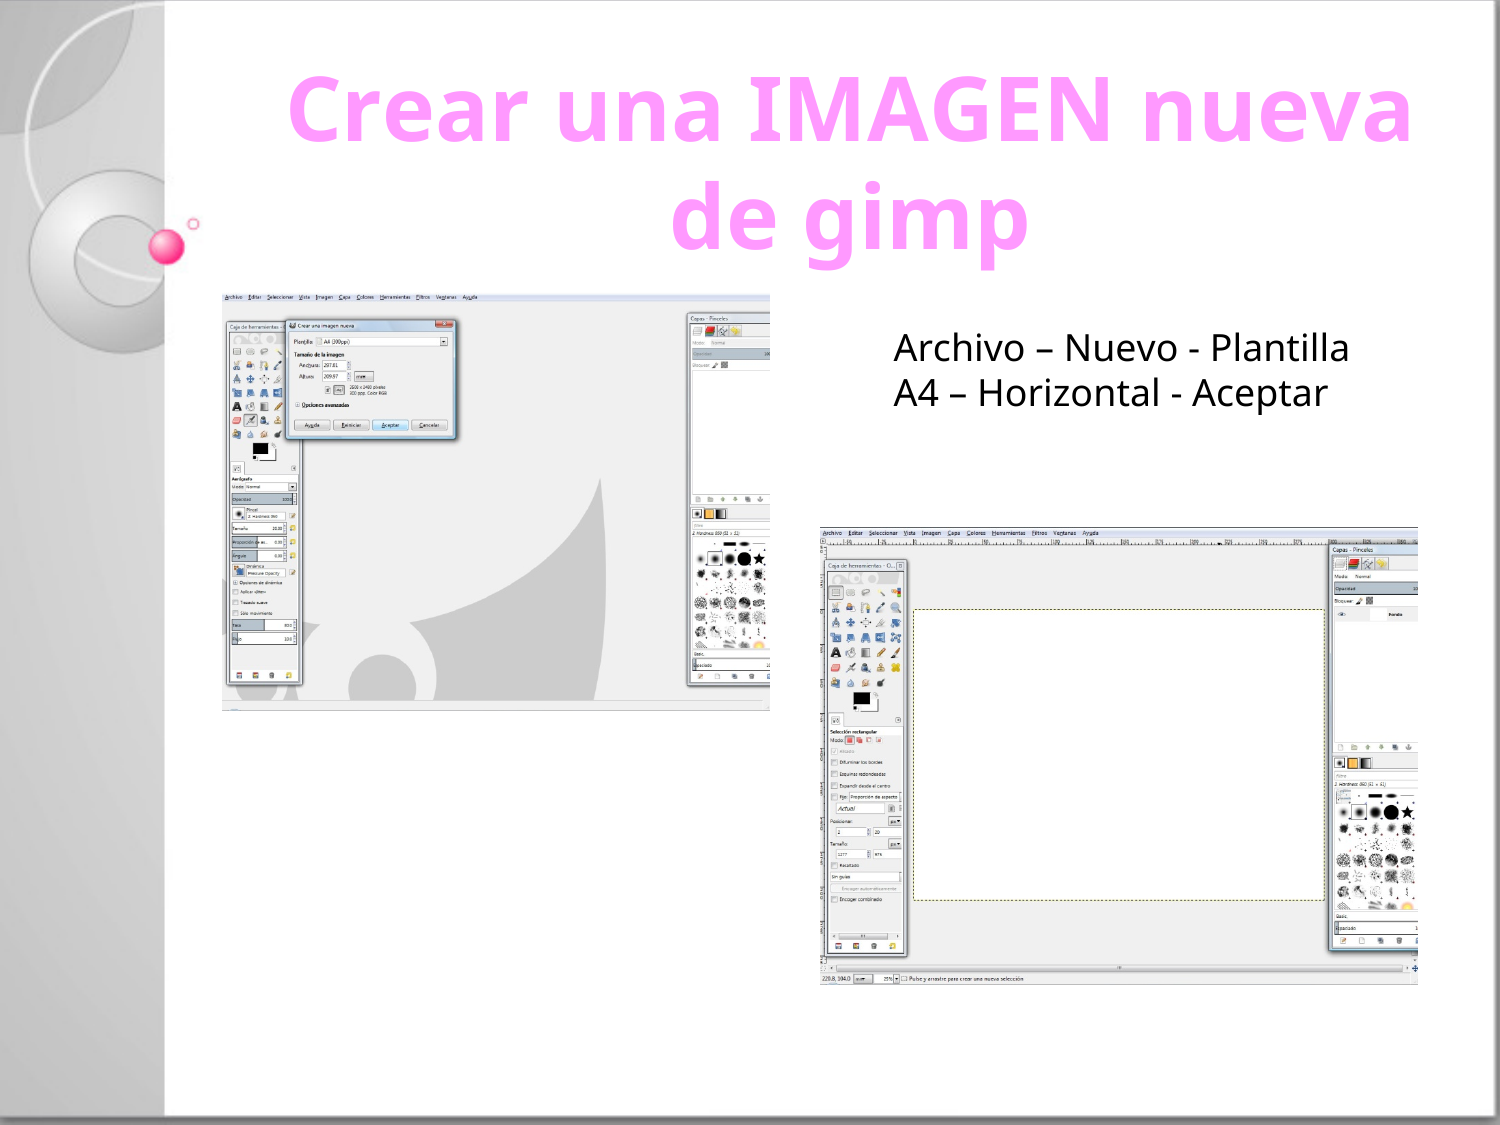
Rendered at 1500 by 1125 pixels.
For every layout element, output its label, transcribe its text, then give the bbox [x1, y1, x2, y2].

text_box Archivo – Nuevo - Plantilla A4 – Horizontal - Aceptar [878, 316, 1383, 422]
picture [0, 0, 1500, 1125]
title Crear una IMAGEN nueva de gimp [235, 45, 1466, 233]
